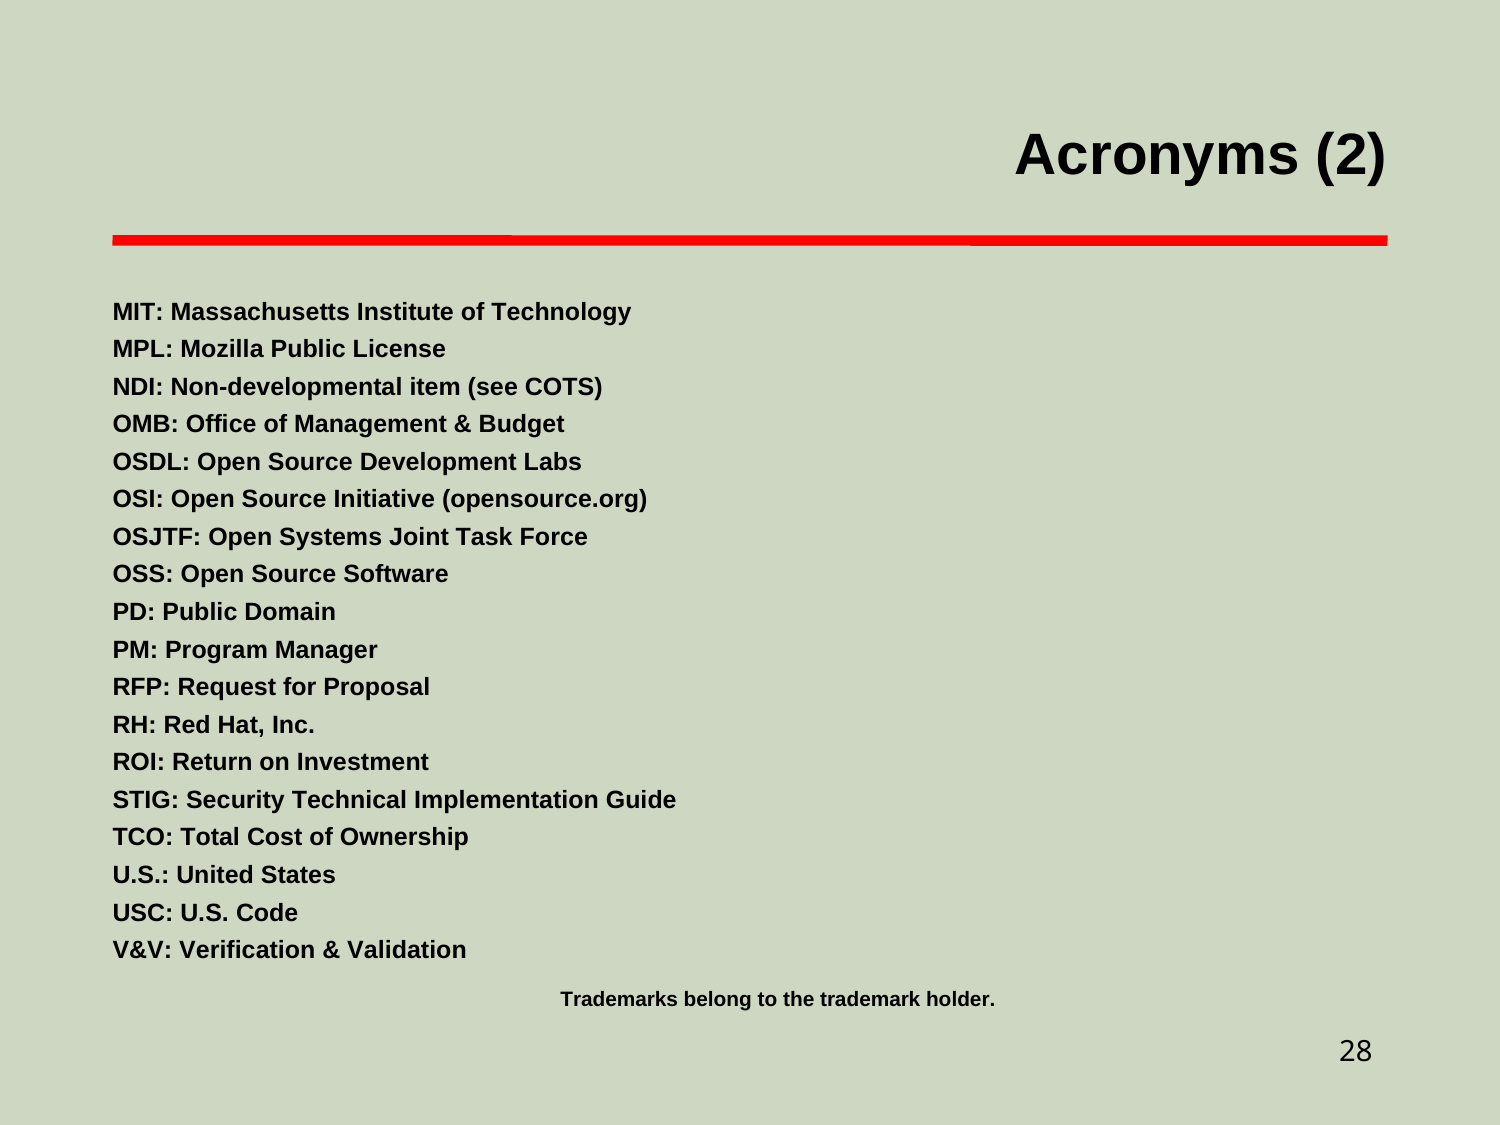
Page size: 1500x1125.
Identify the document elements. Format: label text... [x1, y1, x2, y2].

title Acronyms (2)‏ [337, 93, 1388, 217]
list MIT: Massachusetts Institute of Technology MPL: Mozilla Public License NDI: Non-developmental item (see COTS) OMB: Office of Management & Budget OSDL: Open Source Development Labs OSI: Open Source Initiative (opensource.org) OSJTF: Open Systems Joint Task Force OSS: Open Source Software PD: Public Domain PM: Program Manager RFP: Request for Proposal RH: Red Hat, Inc. ROI: Return on Investment STIG: Security Technical Implementation Guide TCO: Total Cost of Ownership U.S.: United States USC: U.S. Code V&V: Verification & Validation Trademarks belong to the trademark holder. [112, 299, 1388, 1084]
